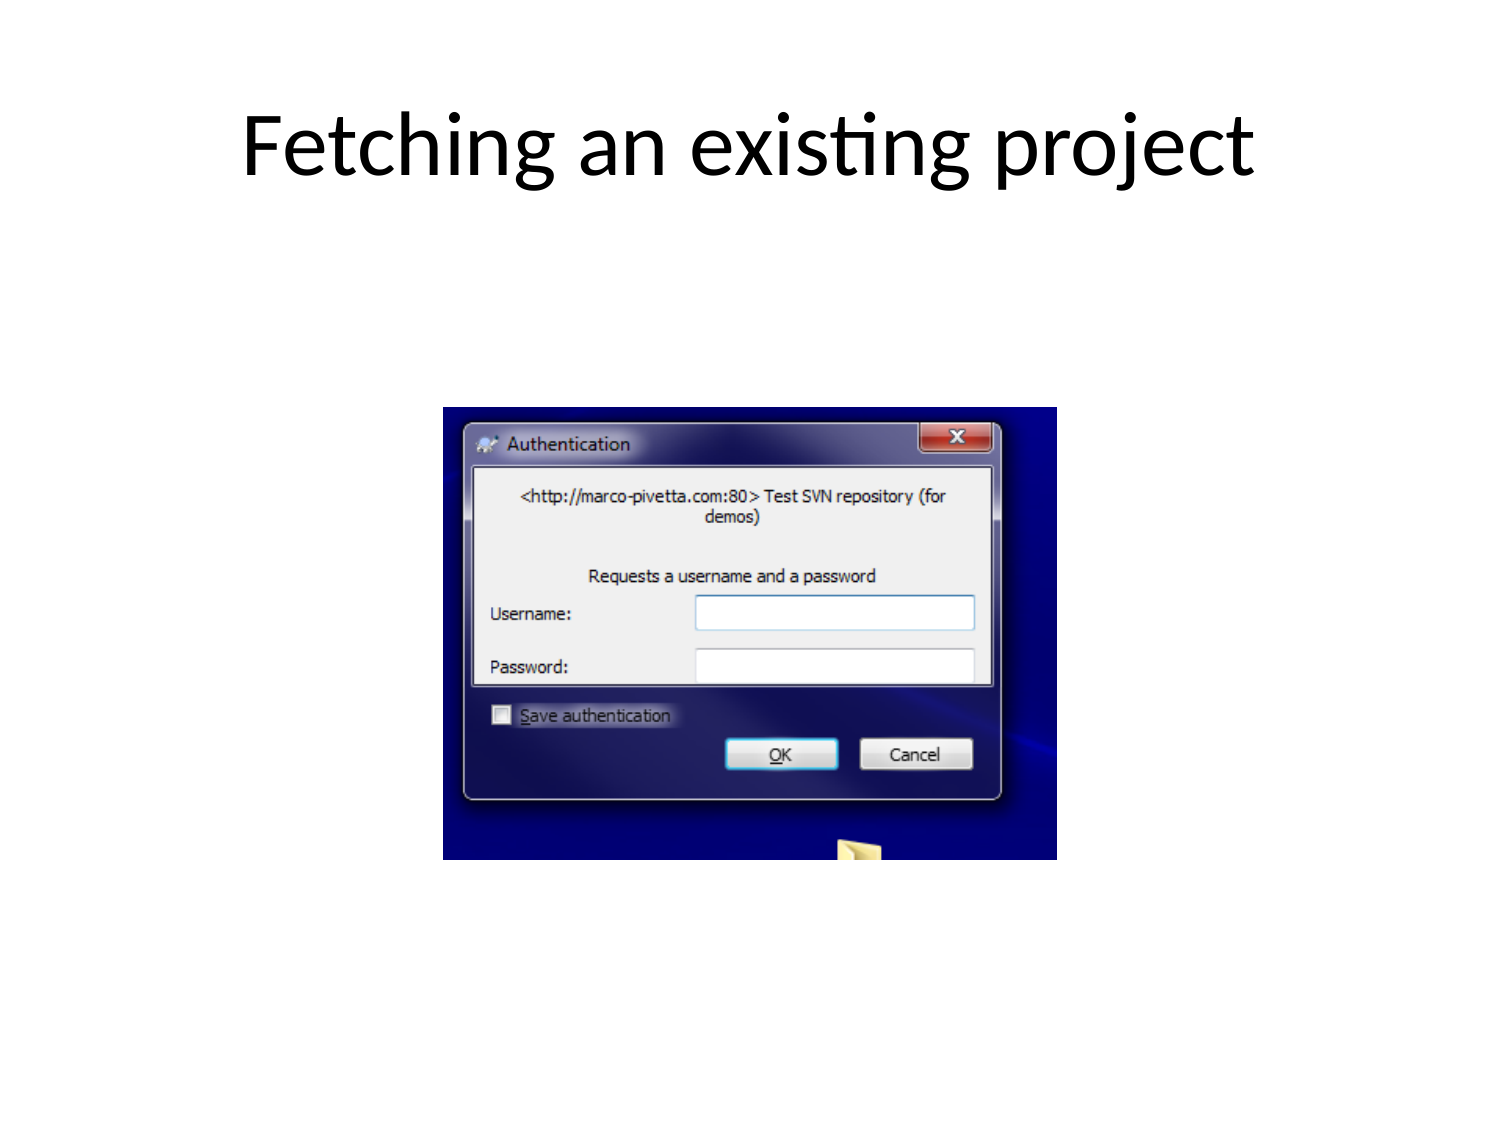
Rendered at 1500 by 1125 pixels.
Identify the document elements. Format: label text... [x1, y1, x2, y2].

picture [443, 407, 1057, 860]
title Fetching an existing project [75, 45, 1426, 233]
